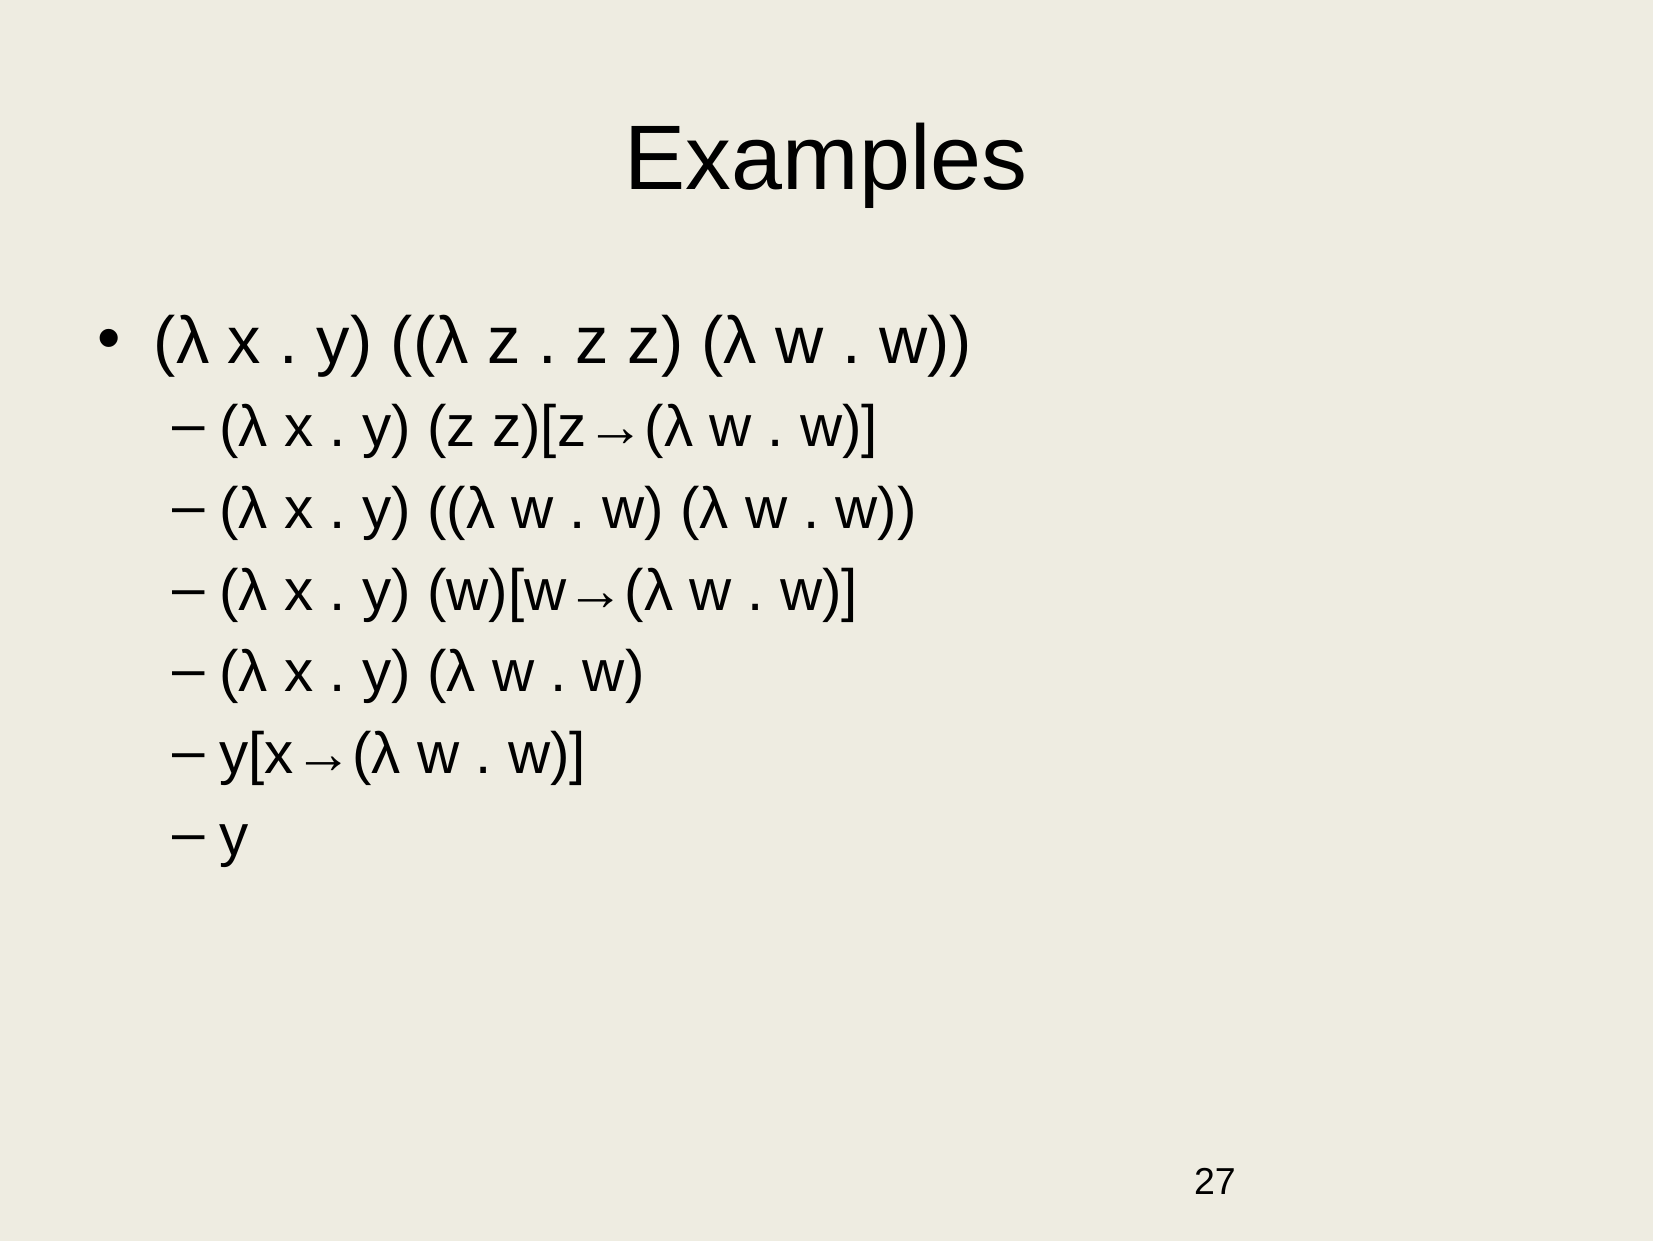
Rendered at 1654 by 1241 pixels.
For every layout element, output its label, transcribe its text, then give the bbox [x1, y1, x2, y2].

title Examples [82, 49, 1571, 257]
slide_number <number> [1179, 1149, 1565, 1216]
list (λ x . y) ((λ z . z z) (λ w . w)) (λ x . y) (z z)[z→(λ w . w)] (λ x . y) ((λ w . w) (λ w . w)) (λ x . y) (w)[w→(λ w . w)] (λ x . y) (λ w . w) y[x→(λ w . w)] y [82, 289, 1571, 1109]
